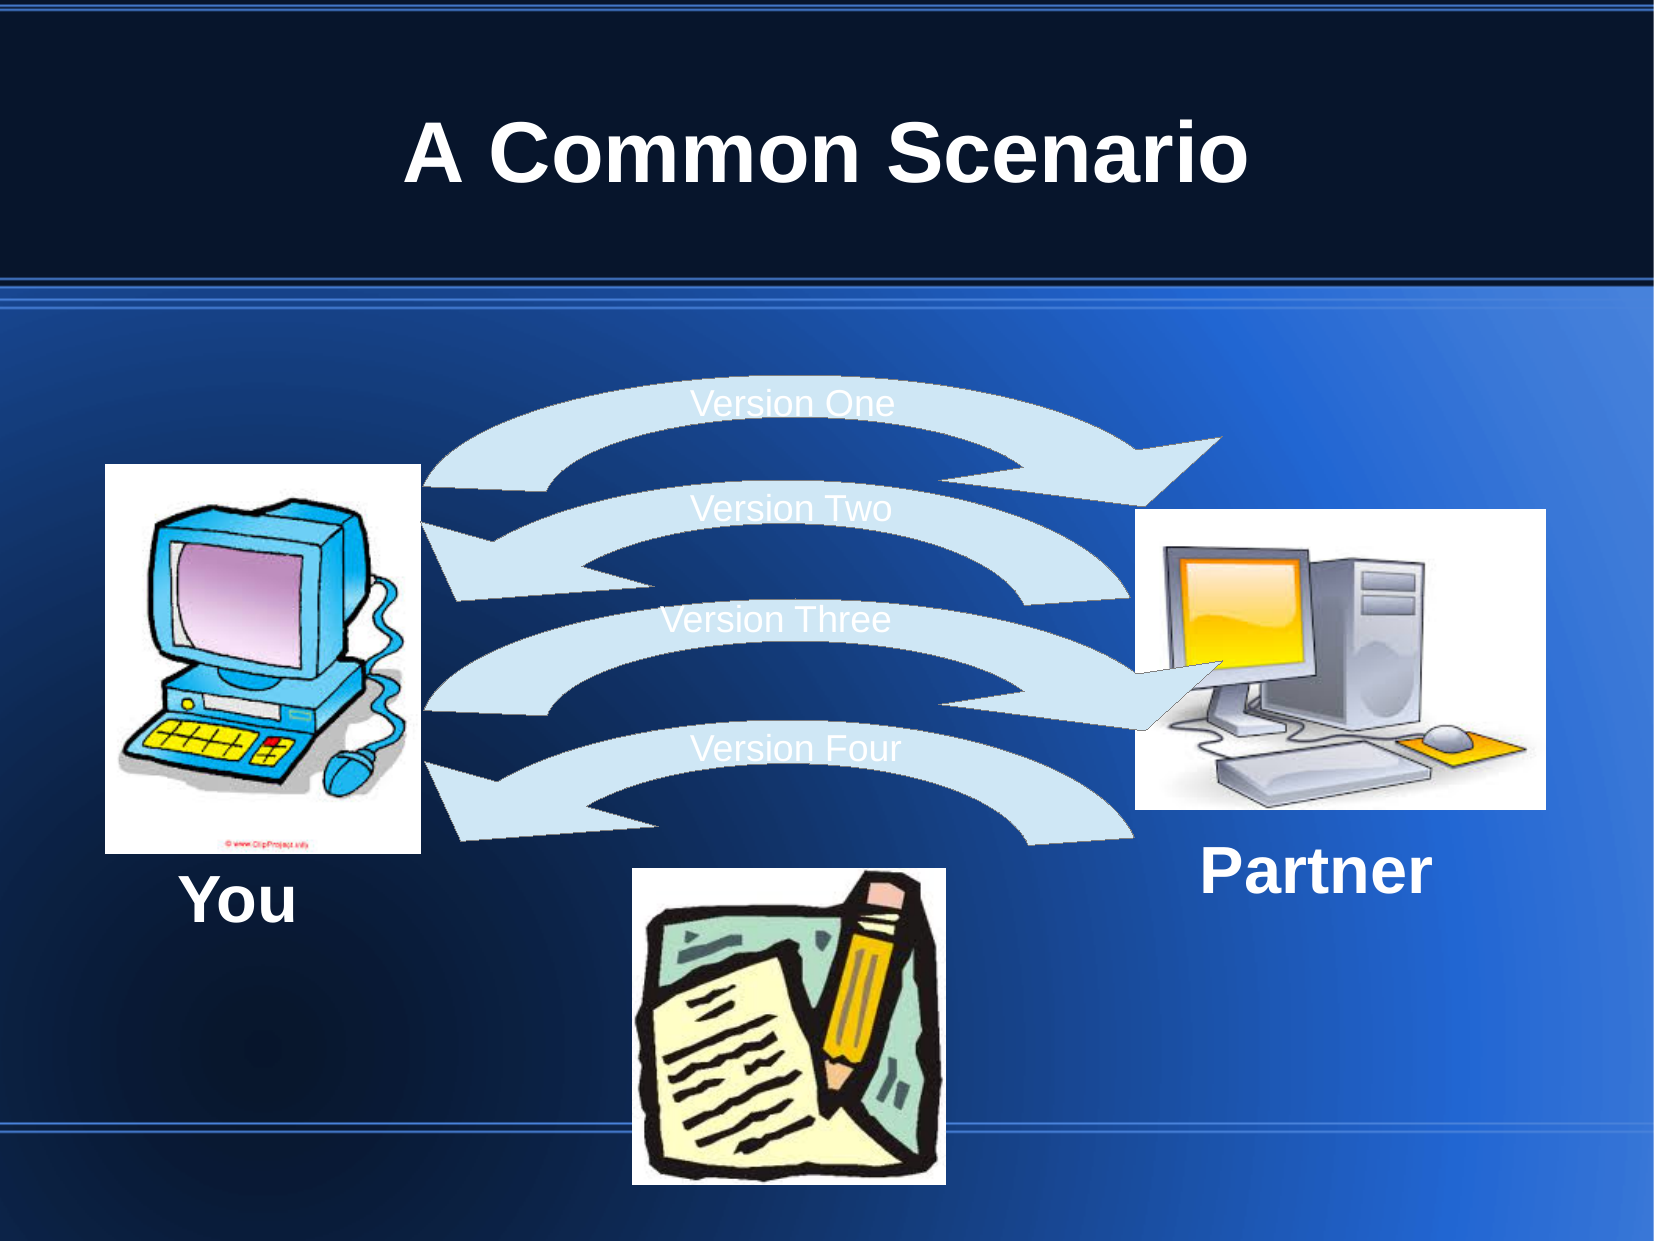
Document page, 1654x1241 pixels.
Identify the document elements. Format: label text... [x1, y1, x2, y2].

picture [0, 0, 1654, 1241]
text_box [420, 486, 675, 602]
text_box You [162, 855, 406, 946]
text_box [916, 605, 1223, 731]
text_box [906, 490, 1131, 606]
text_box [910, 735, 1135, 846]
text_box [424, 727, 675, 842]
text_box [423, 609, 645, 716]
text_box Partner [1185, 825, 1531, 1006]
text_box Version One [675, 375, 961, 432]
text_box Version Two [675, 480, 916, 537]
text_box Version Three [645, 591, 916, 691]
text_box Version Four [675, 720, 946, 777]
title A Common Scenario [82, 49, 1571, 257]
text_box [422, 381, 675, 492]
text_box [936, 388, 1223, 507]
